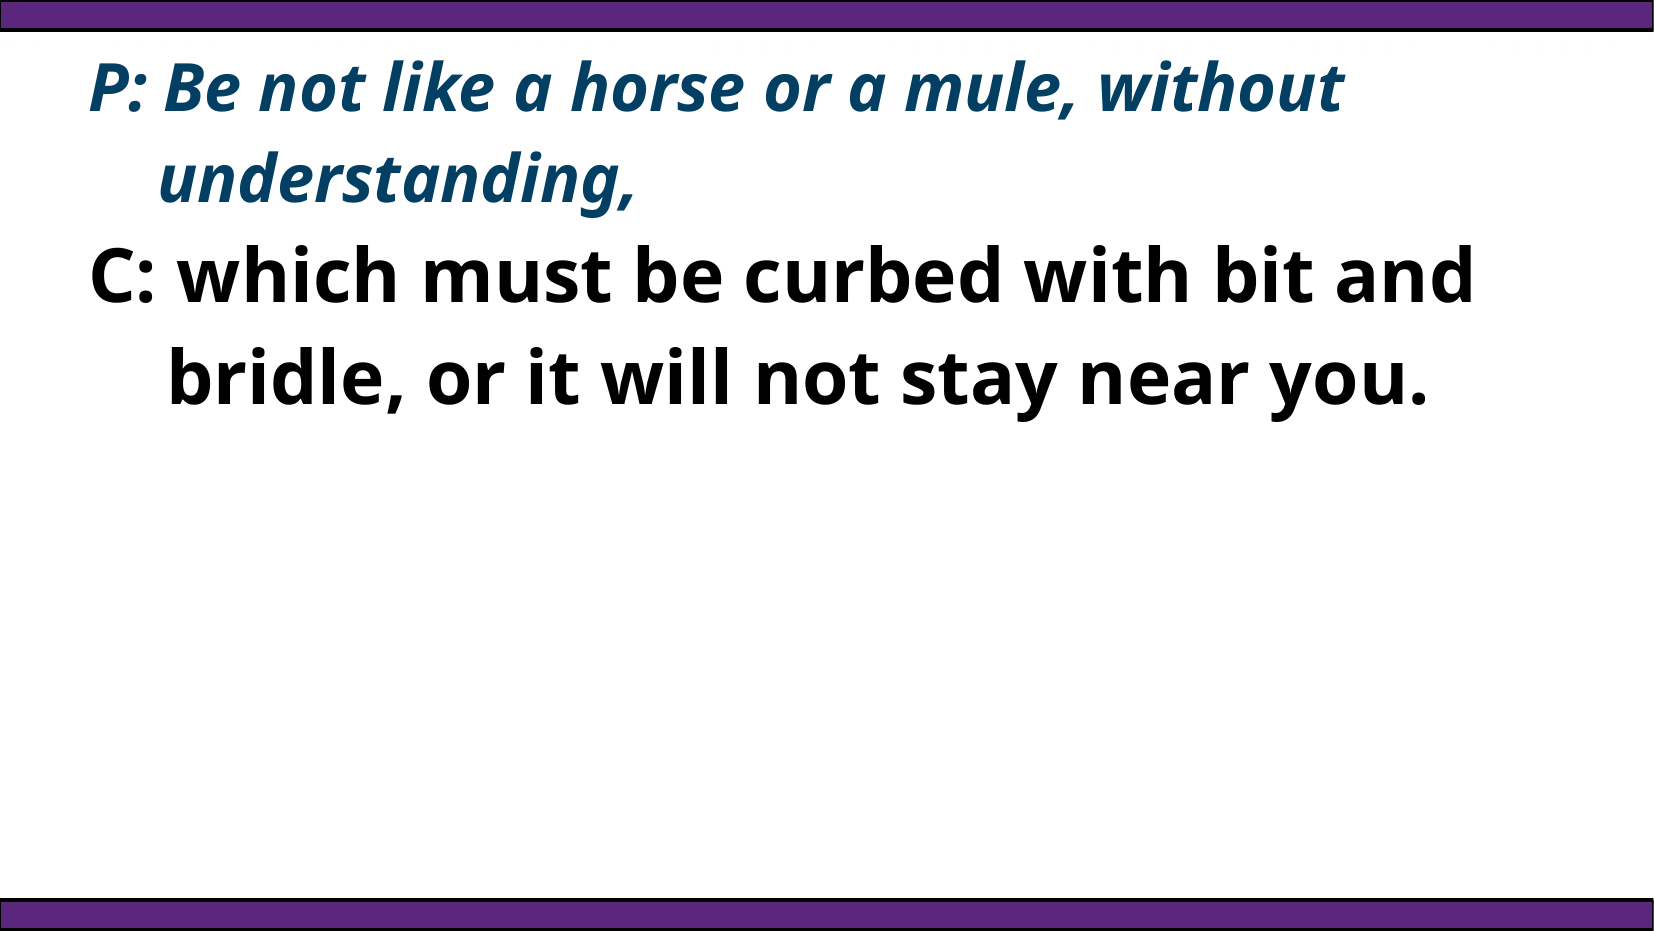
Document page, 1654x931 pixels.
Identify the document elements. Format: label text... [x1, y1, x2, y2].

text_box P: Be not like a horse or a mule, without understanding, C: which must be curbed with bit and bridle, or it will not stay near you. [73, 33, 1589, 426]
picture [0, 31, 1654, 900]
text_box [0, 0, 1654, 31]
text_box [0, 900, 1654, 931]
